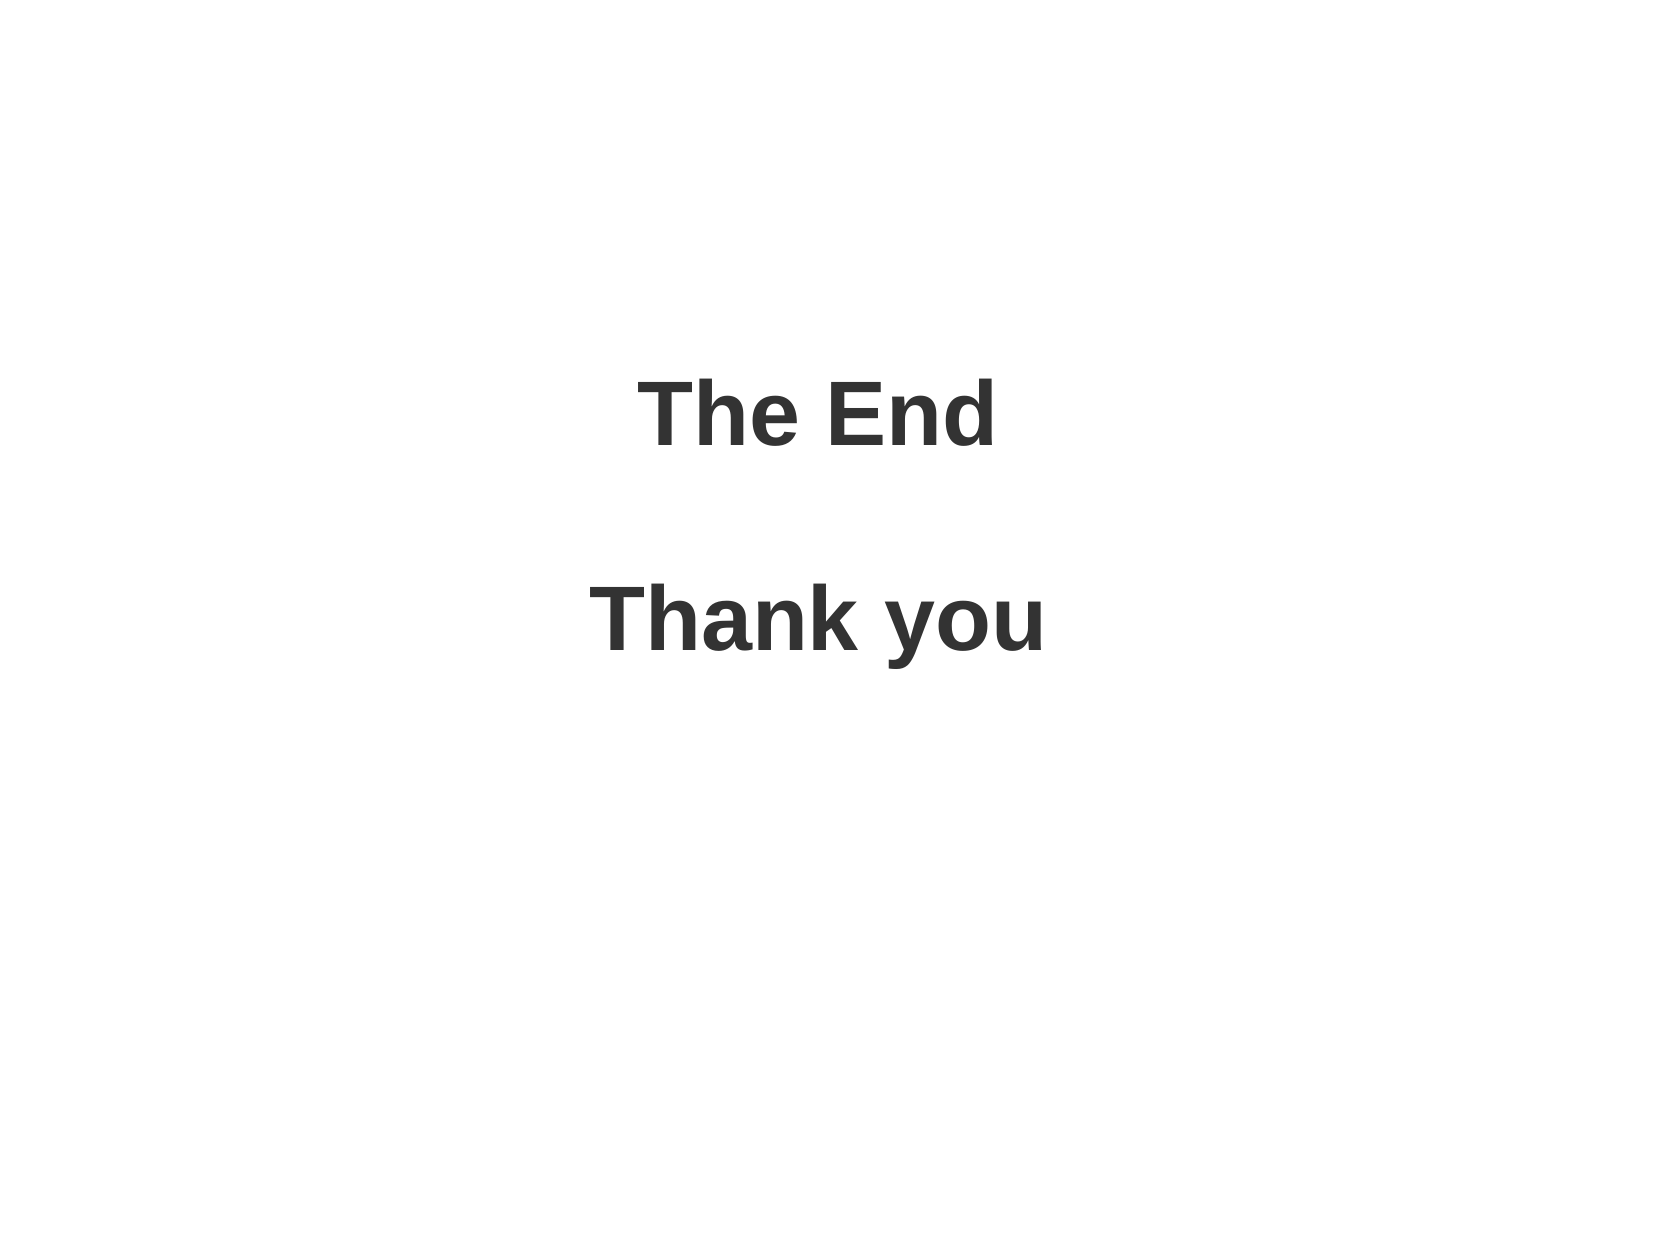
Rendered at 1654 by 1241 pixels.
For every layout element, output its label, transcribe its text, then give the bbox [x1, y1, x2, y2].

title The End Thank you [112, 362, 1525, 670]
